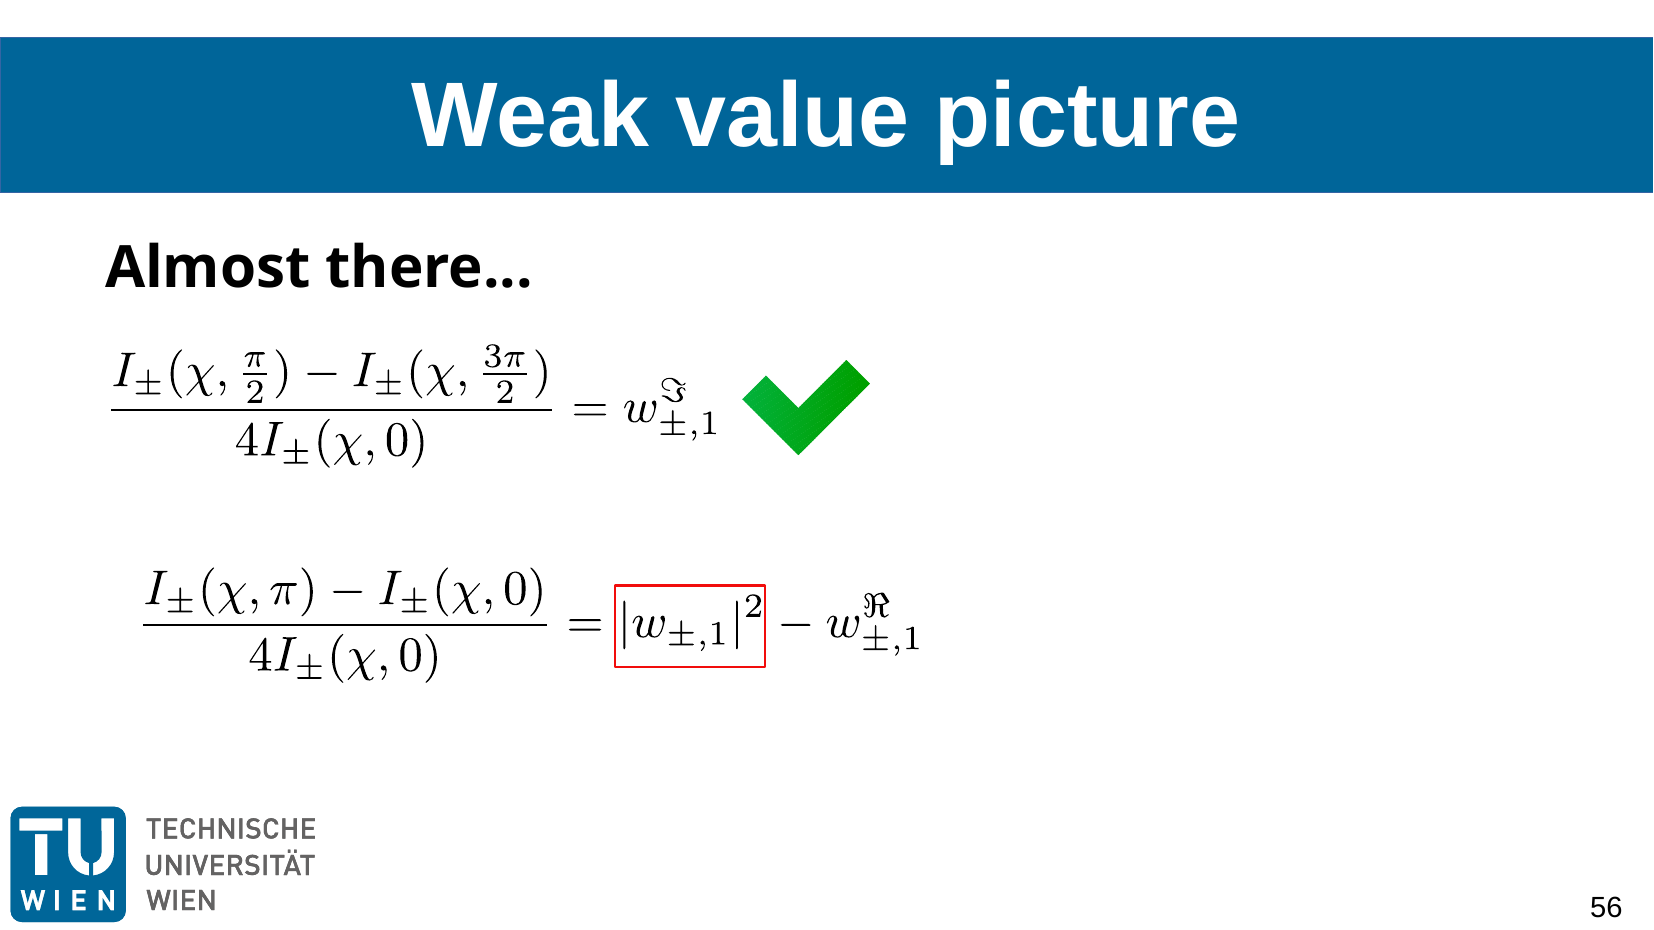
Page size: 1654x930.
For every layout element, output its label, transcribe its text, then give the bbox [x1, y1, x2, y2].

picture [105, 338, 726, 471]
picture [742, 359, 871, 456]
title Weak value picture [0, 37, 1653, 193]
list Almost there... [105, 225, 1593, 316]
picture [125, 559, 924, 689]
